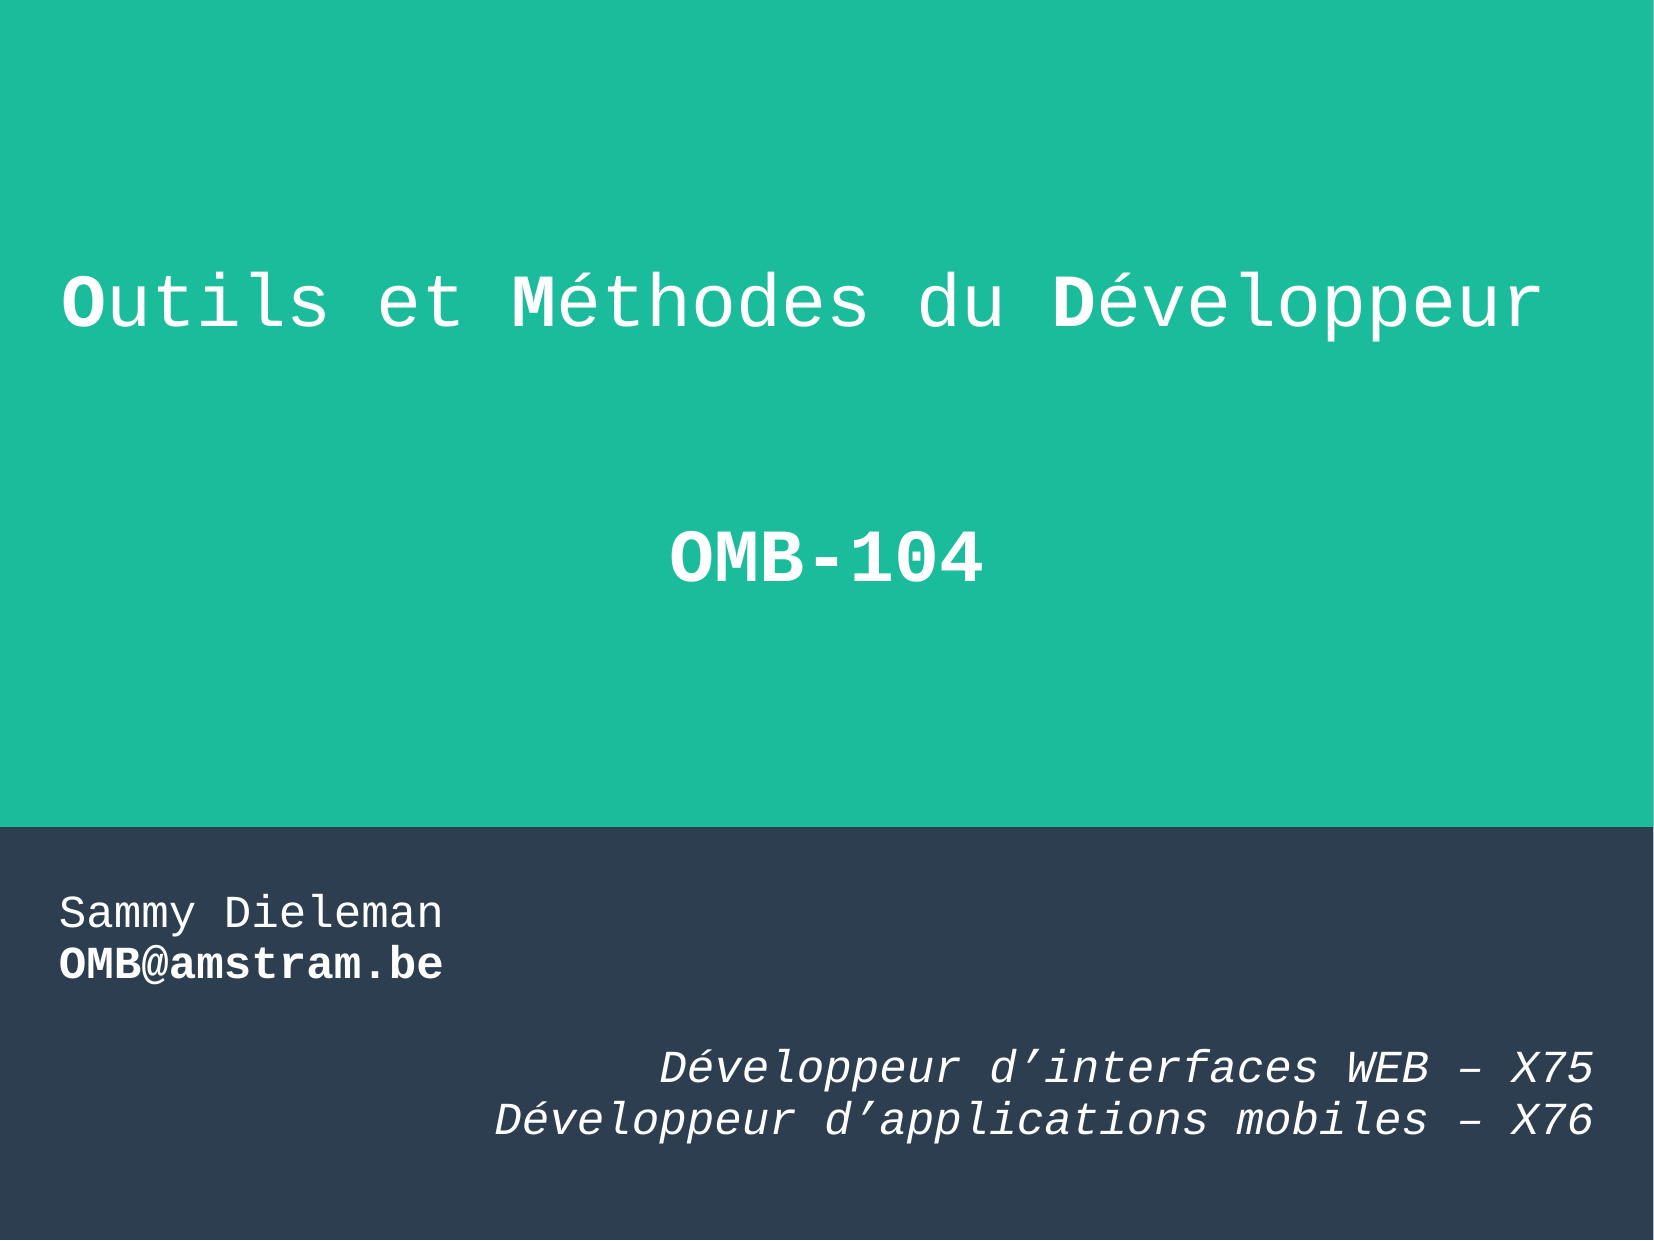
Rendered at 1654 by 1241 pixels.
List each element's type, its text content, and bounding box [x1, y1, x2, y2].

subtitle Sammy Dieleman OMB@amstram.be Développeur d’interfaces WEB – X75 Développeur d’applications mobiles – X76 [58, 856, 1595, 1181]
title Outils et Méthodes du Développeur OMB-104 [58, 0, 1595, 826]
